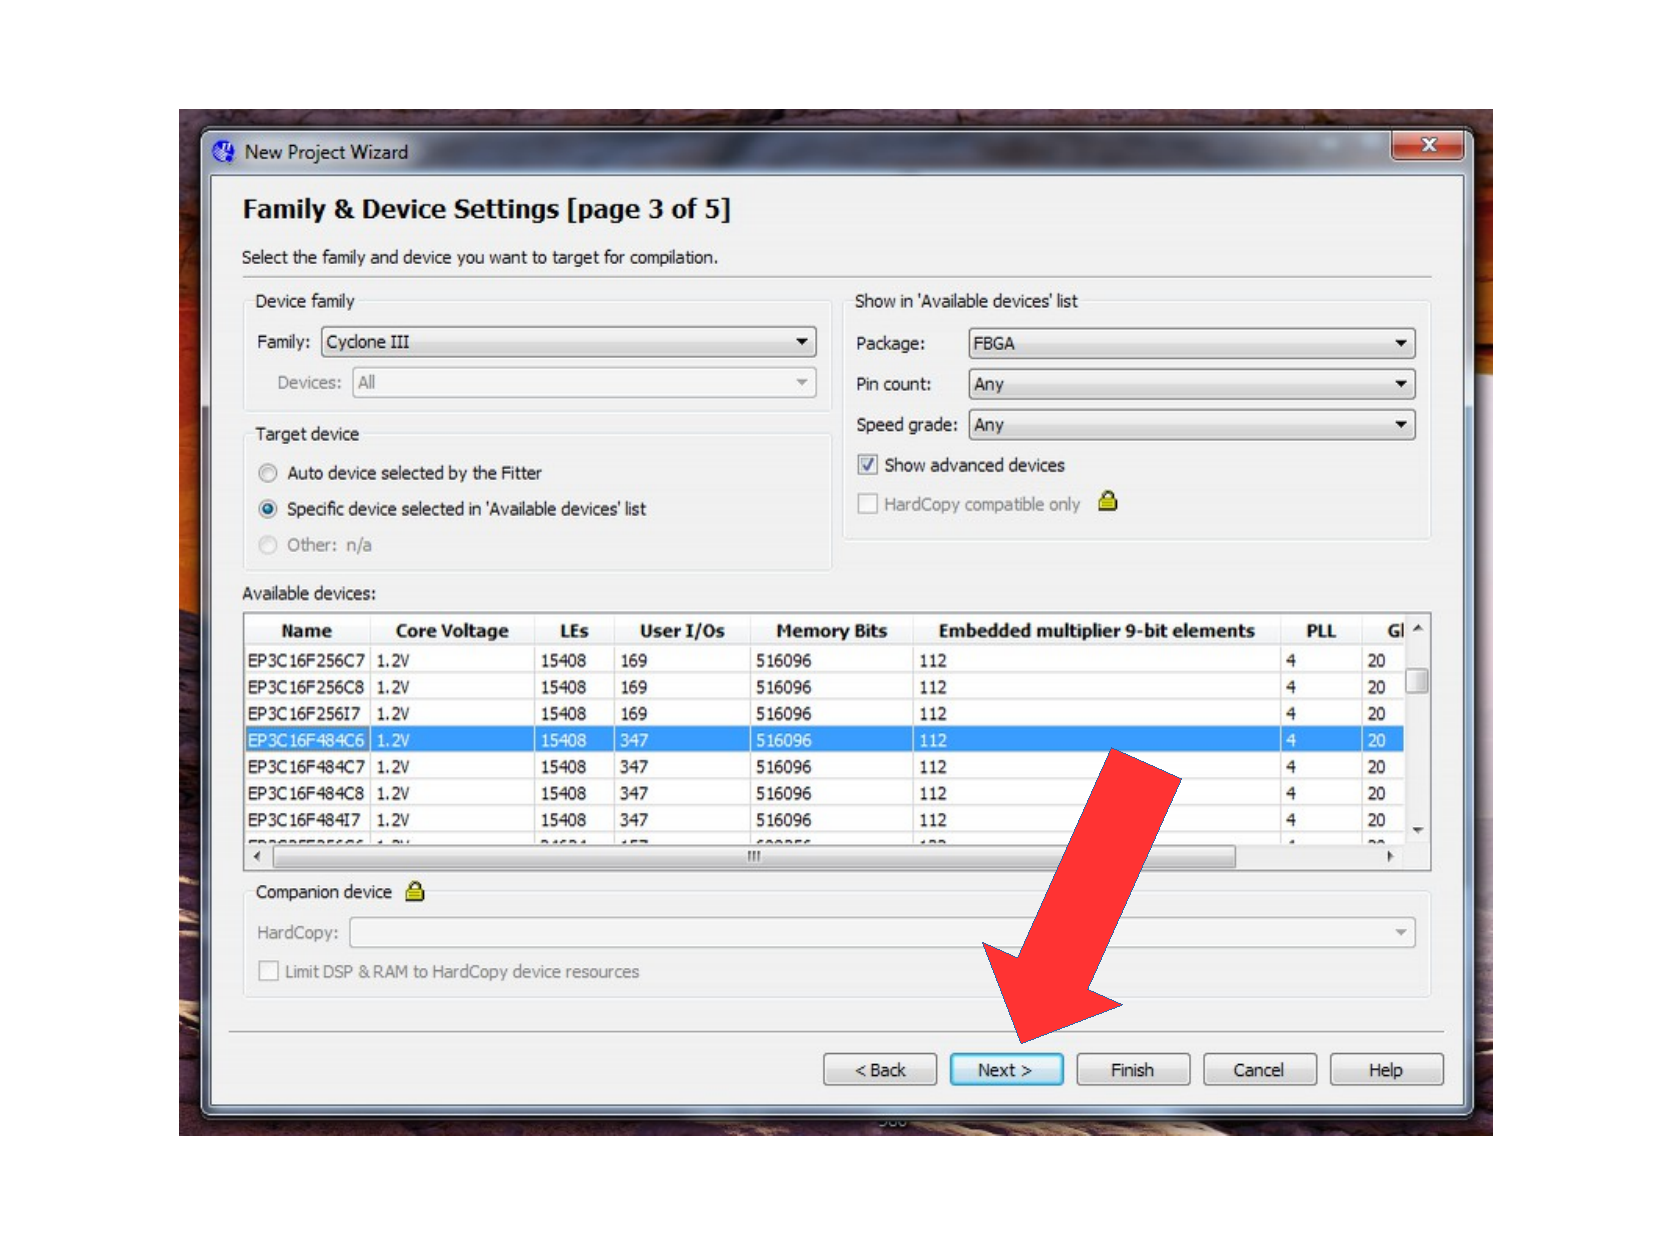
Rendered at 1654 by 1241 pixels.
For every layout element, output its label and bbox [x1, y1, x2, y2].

picture [179, 109, 1493, 1136]
text_box [982, 747, 1182, 1044]
